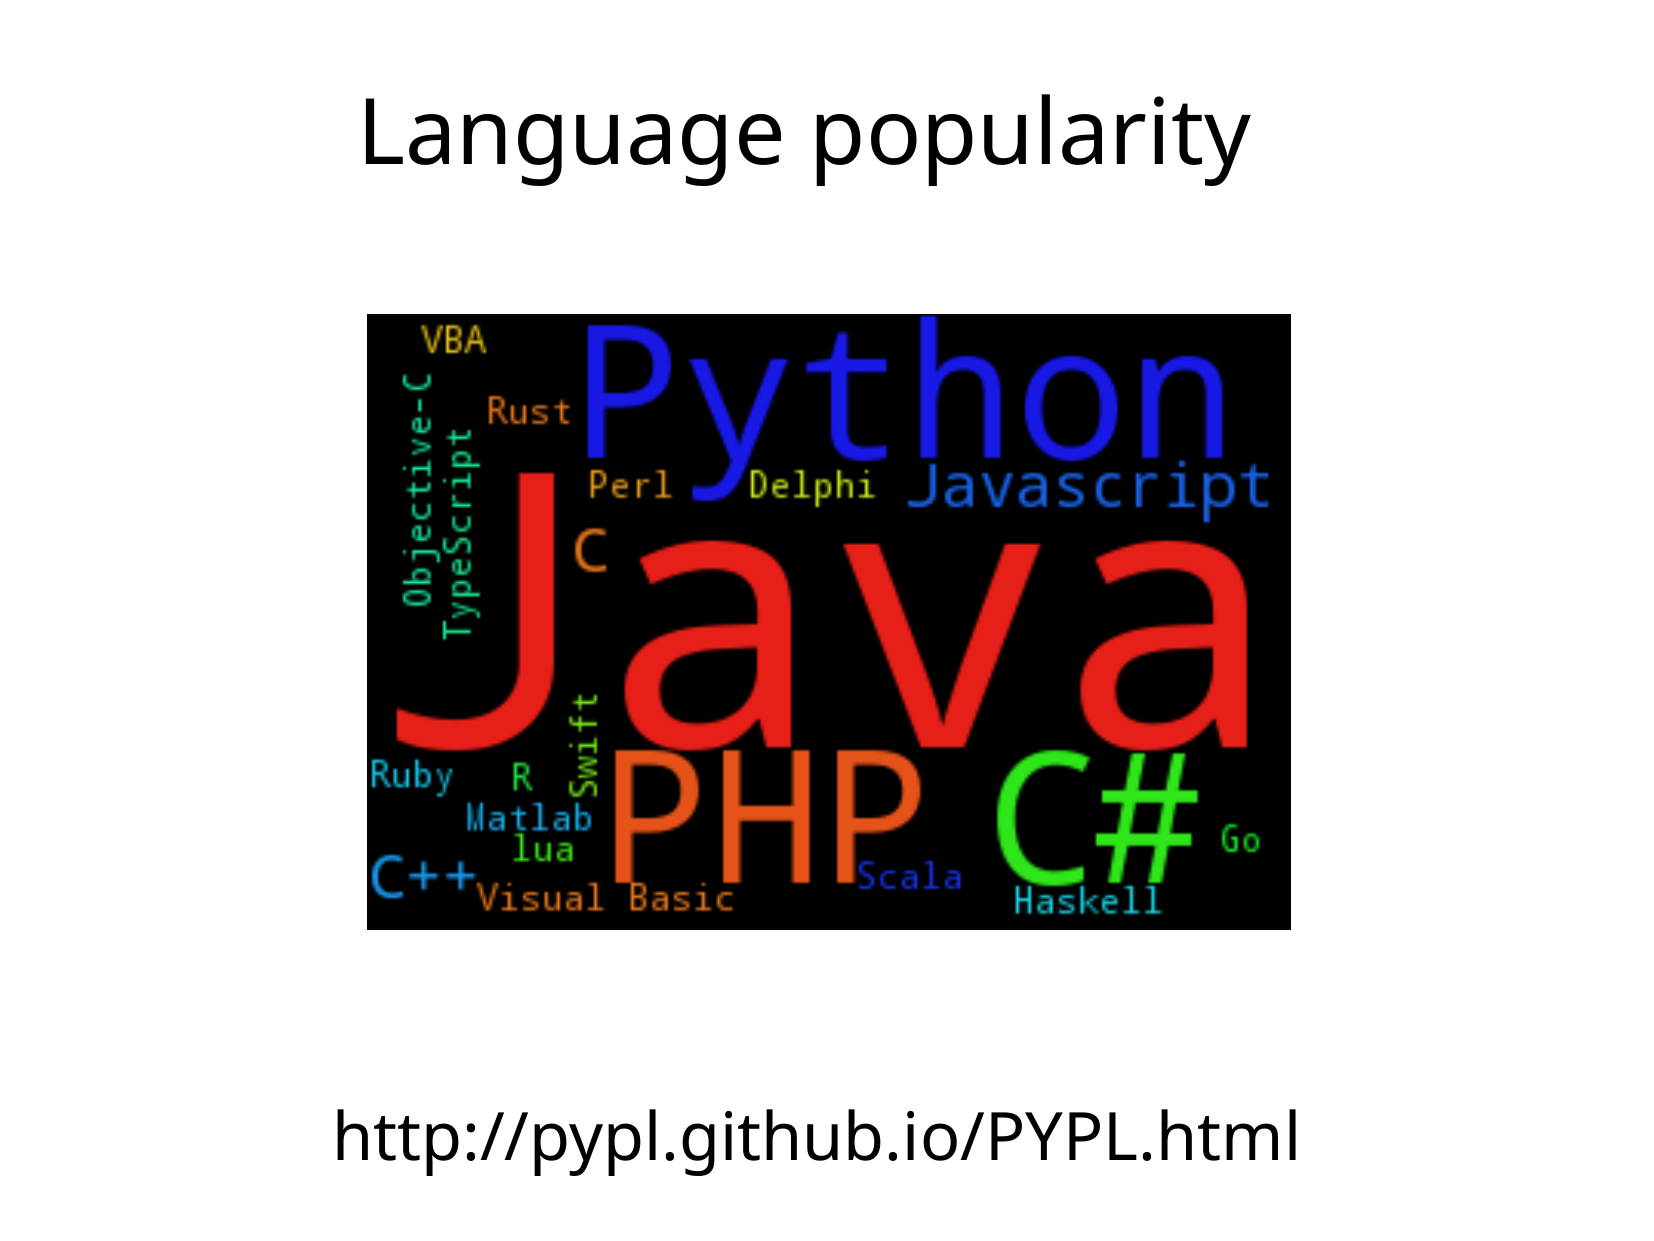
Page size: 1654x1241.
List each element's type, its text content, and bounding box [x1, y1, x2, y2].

text_box [90, 1050, 1546, 1235]
title Language popularity [79, 25, 1531, 233]
picture [367, 314, 1291, 931]
